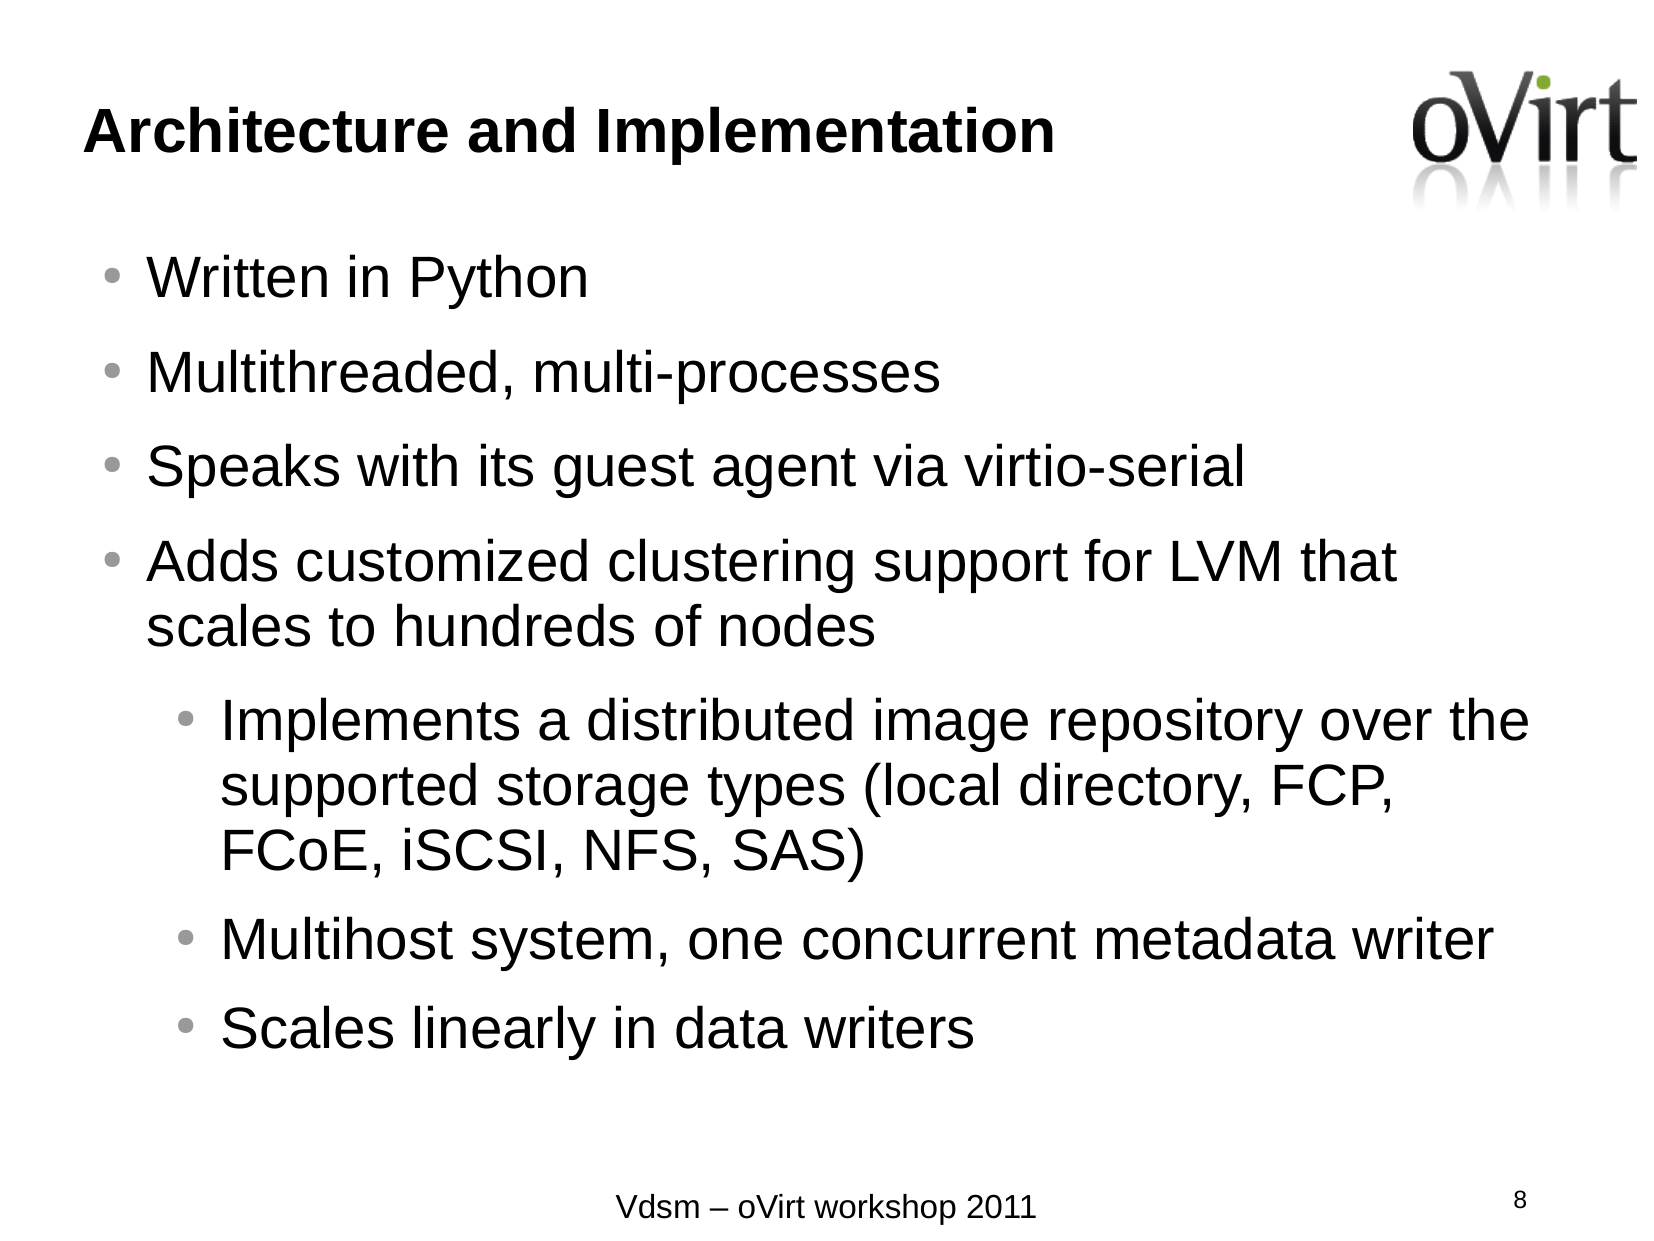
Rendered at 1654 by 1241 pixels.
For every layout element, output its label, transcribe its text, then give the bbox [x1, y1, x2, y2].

title Architecture and Implementation [82, 37, 1303, 226]
list Written in Python Multithreaded, multi-processes Speaks with its guest agent via virtio-serial Adds customized clustering support for LVM that scales to hundreds of nodes Implements a distributed image repository over the supported storage types (local directory, FCP, FCoE, iSCSI, NFS, SAS) Multihost system, one concurrent metadata writer Scales linearly in data writers [86, 244, 1576, 1061]
picture [1413, 63, 1637, 212]
